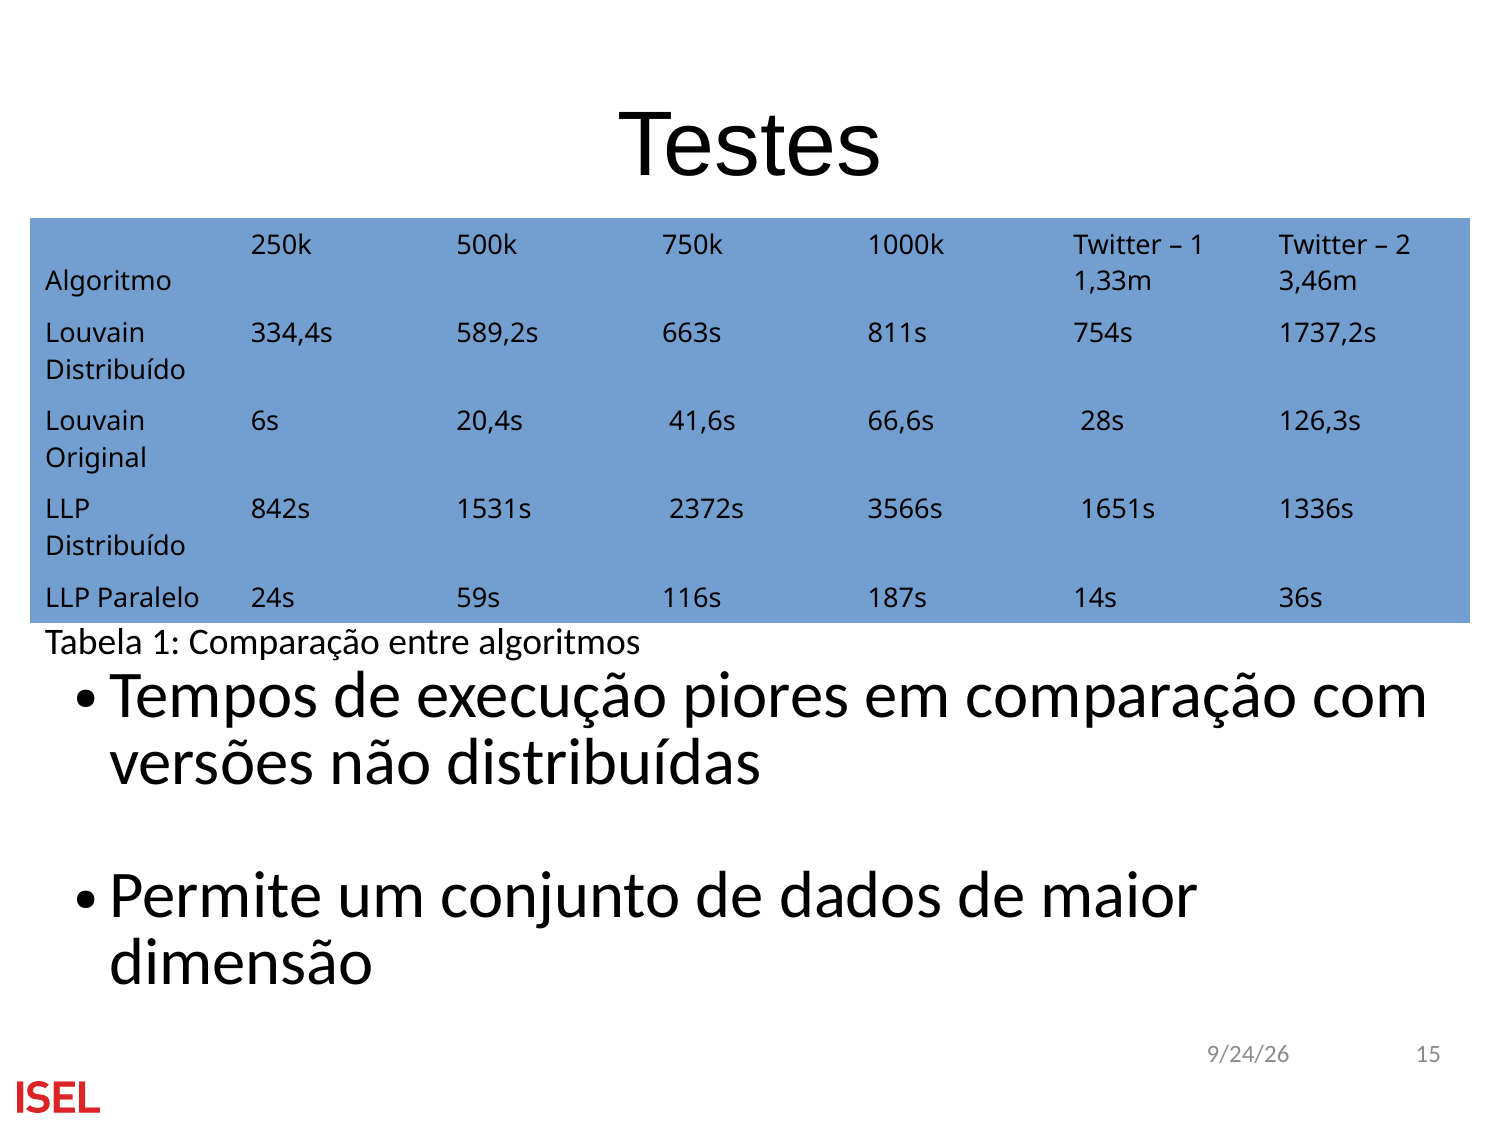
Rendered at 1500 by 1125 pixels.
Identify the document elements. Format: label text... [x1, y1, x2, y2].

table_header 500k [442, 218, 647, 306]
table_cell 842s [236, 483, 442, 571]
table_cell 1737,2s [1264, 306, 1470, 395]
table_header Twitter – 1 1,33m [1059, 218, 1264, 306]
table_cell 334,4s [236, 306, 442, 395]
table_cell 187s [853, 571, 1059, 623]
table_header 250k [236, 218, 442, 306]
picture [17, 1081, 100, 1113]
table_cell Louvain Original [30, 395, 236, 483]
table_cell 24s [236, 571, 442, 610]
table_cell 126,3s [1264, 395, 1470, 483]
table_cell 6s [236, 395, 442, 483]
text_box Tabela 1: Comparação entre algoritmos [30, 610, 887, 646]
table_cell 66,6s [853, 395, 1059, 483]
table_cell 3566s [853, 483, 1059, 571]
table_cell 116s [647, 571, 853, 610]
table_cell 14s [1059, 571, 1264, 623]
table_cell Louvain Distribuído [30, 306, 236, 395]
table_cell 589,2s [442, 306, 647, 395]
table_cell 36s [1264, 571, 1470, 623]
table_cell 1531s [442, 483, 647, 571]
table_cell 1651s [1059, 483, 1264, 571]
table_header Twitter – 2 3,46m [1264, 218, 1470, 306]
table_header Algoritmo [30, 218, 236, 306]
table_cell 41,6s [647, 395, 853, 483]
table_cell 754s [1059, 306, 1264, 395]
text_box Tempos de execução piores em comparação com versões não distribuídas Permite um conjunto de dados de maior dimensão [58, 660, 1471, 1083]
table_cell 663s [647, 306, 853, 395]
table_header 750k [647, 218, 853, 306]
table_cell LLP Paralelo [30, 571, 236, 610]
title Testes [75, 45, 1425, 218]
table_cell 2372s [647, 483, 853, 571]
table_cell 811s [853, 306, 1059, 395]
table_cell 59s [442, 571, 647, 610]
table_cell LLP Distribuído [30, 483, 236, 571]
table_cell 28s [1059, 395, 1264, 483]
table_header 1000k [853, 218, 1059, 306]
table_cell 20,4s [442, 395, 647, 483]
table_cell 1336s [1264, 483, 1470, 571]
